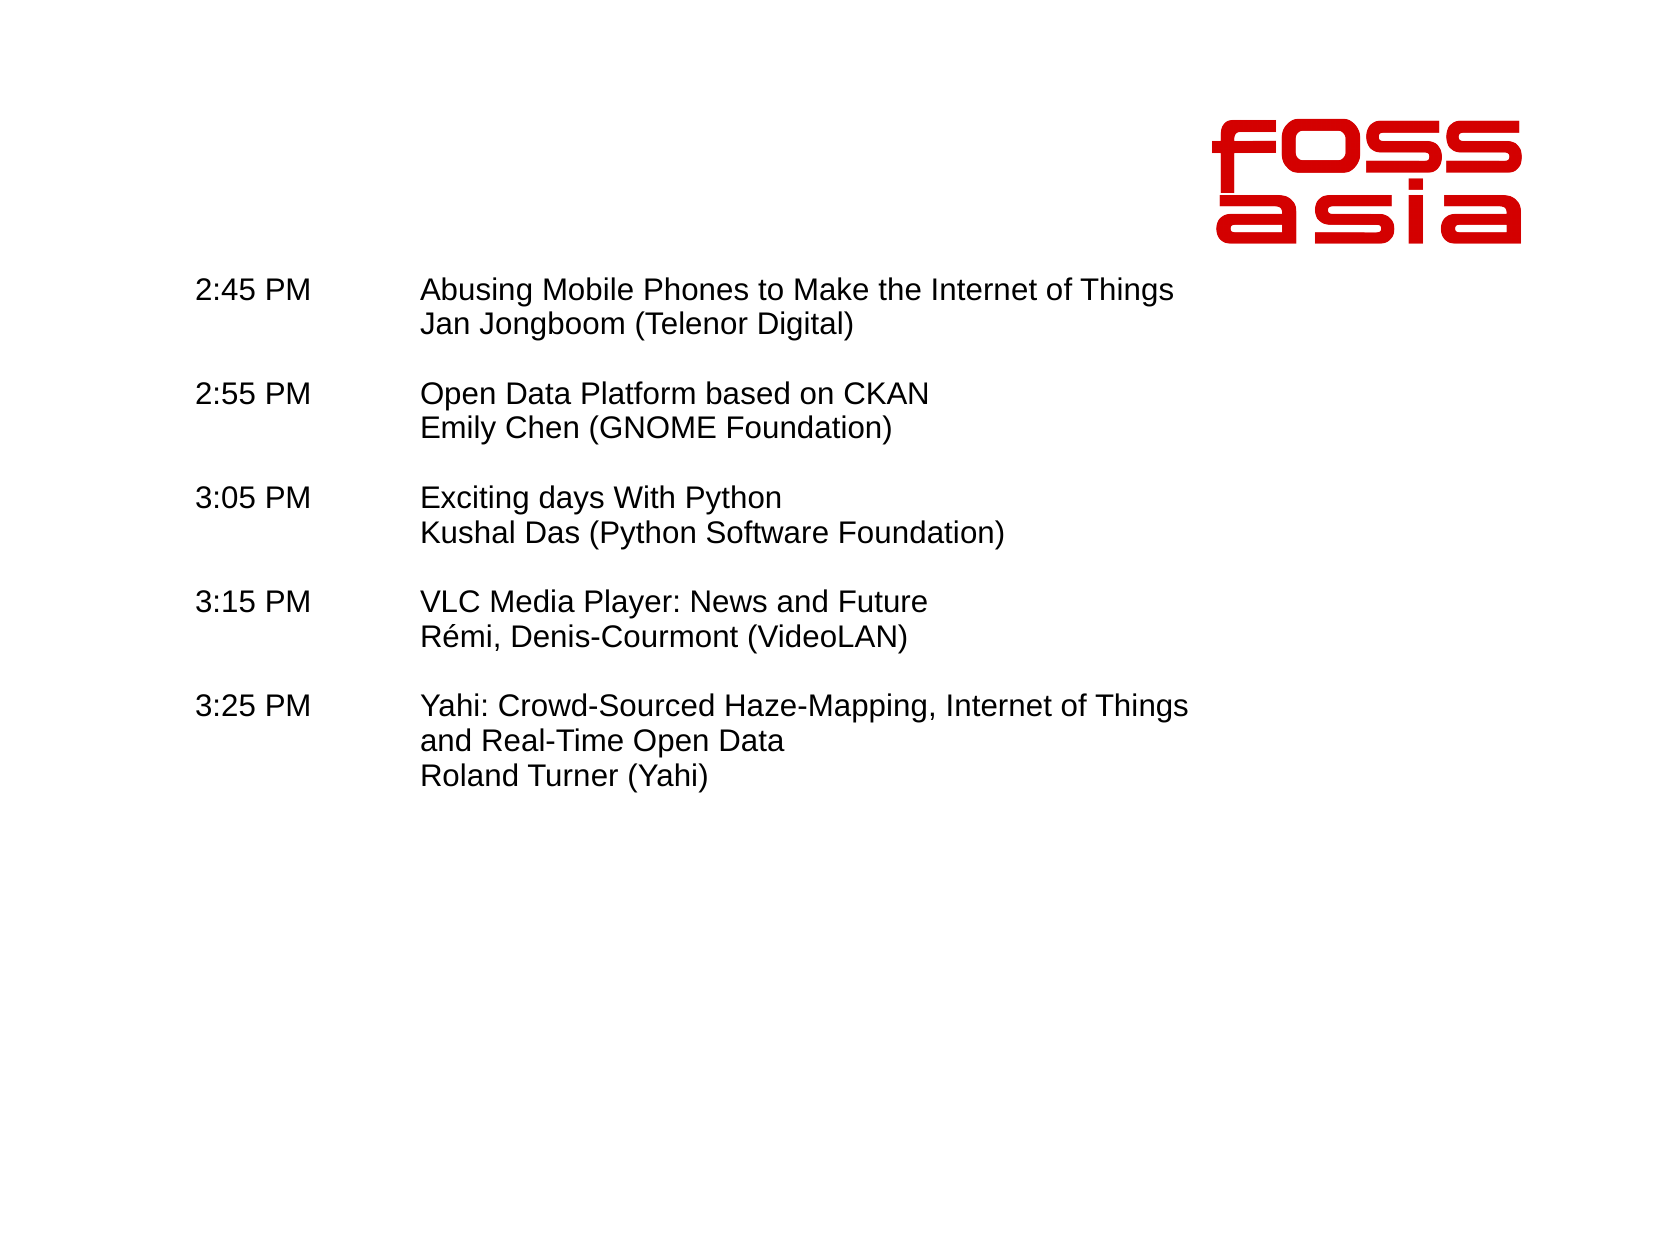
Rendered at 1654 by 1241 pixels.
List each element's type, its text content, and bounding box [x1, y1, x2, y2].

title 2:45 PM Abusing Mobile Phones to Make the Internet of Things Jan Jongboom (Telenor Digital) 2:55 PM Open Data Platform based on CKAN Emily Chen (GNOME Foundation) 3:05 PM Exciting days With Python Kushal Das (Python Software Foundation) 3:15 PM VLC Media Player: News and Future Rémi, Denis-Courmont (VideoLAN) 3:25 PM Yahi: Crowd-Sourced Haze-Mapping, Internet of Things and Real-Time Open Data Roland Turner (Yahi) [195, 271, 1456, 1127]
picture [1209, 113, 1526, 249]
